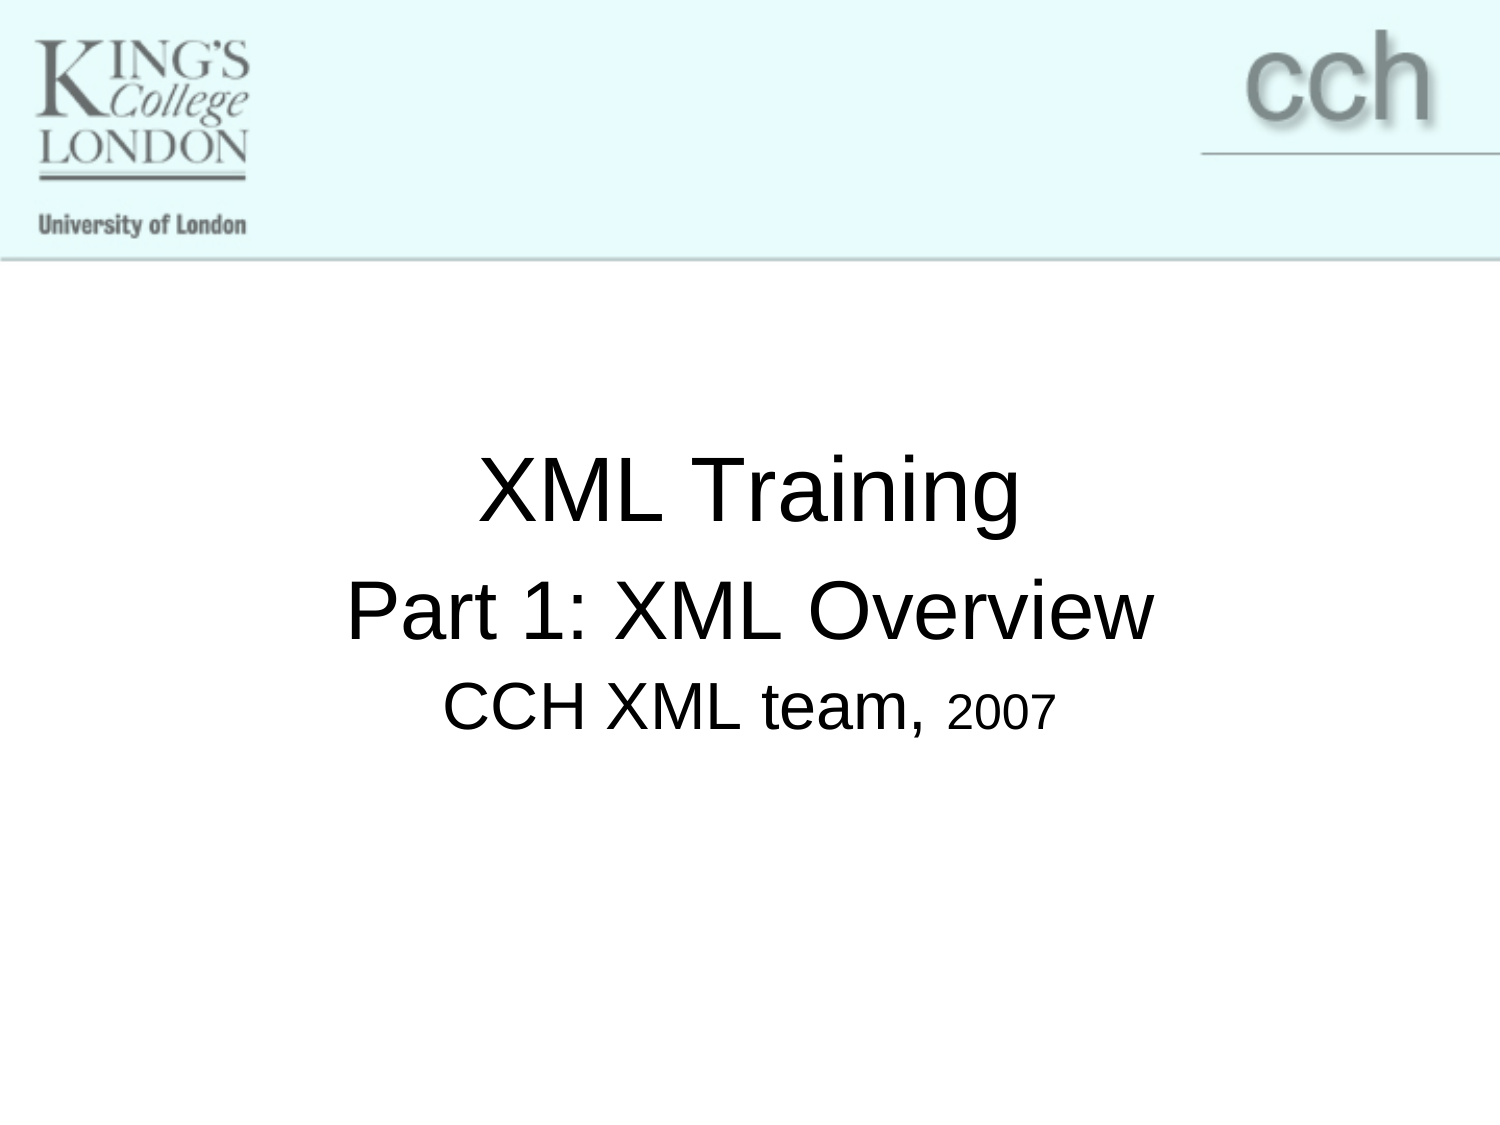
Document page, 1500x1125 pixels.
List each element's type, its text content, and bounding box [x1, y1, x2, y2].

list XML Training Part 1: XML Overview CCH XML team, 2007 [112, 324, 1388, 1001]
picture [0, 0, 1500, 1125]
